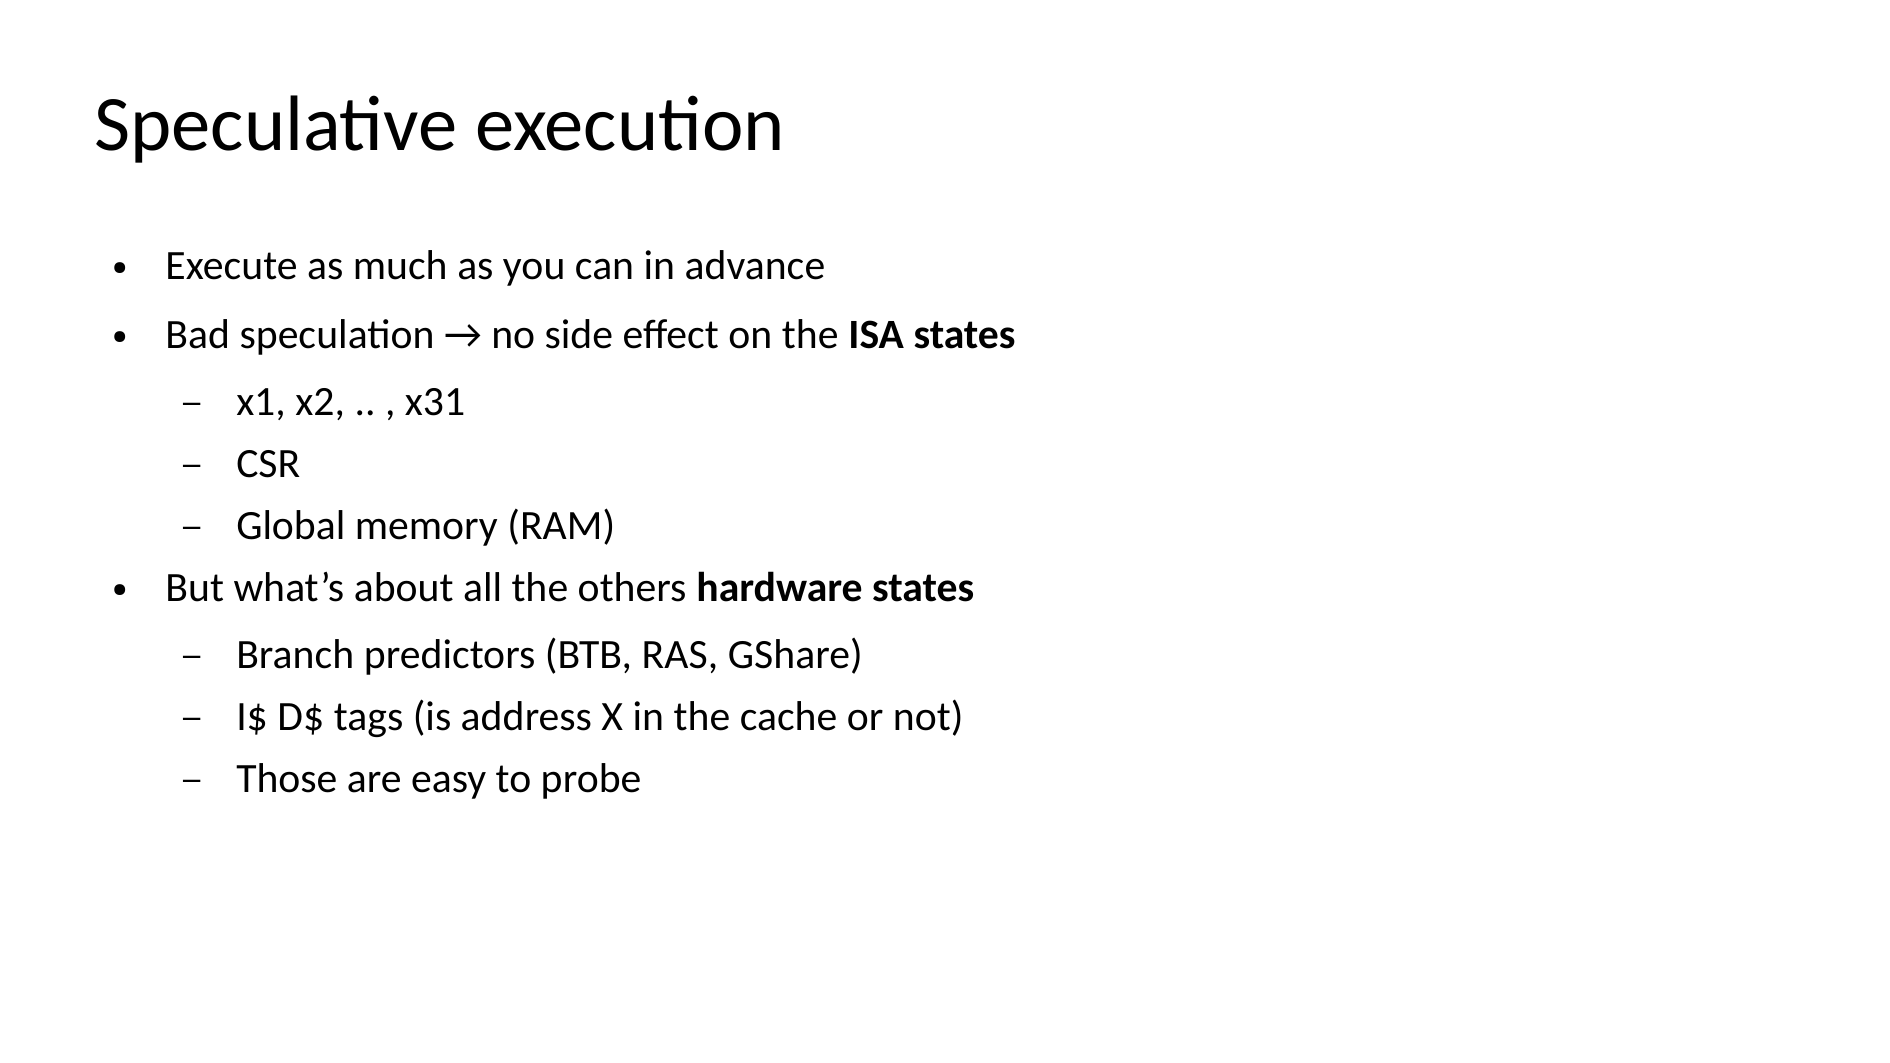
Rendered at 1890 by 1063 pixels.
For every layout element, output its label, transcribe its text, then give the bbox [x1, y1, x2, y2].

list Execute as much as you can in advance Bad speculation → no side effect on the ISA states x1, x2, .. , x31 CSR Global memory (RAM) But what’s about all the others hardware states Branch predictors (BTB, RAS, GShare) I$ D$ tags (is address X in the cache or not) Those are easy to probe [94, 248, 1890, 957]
title Speculative execution [94, 42, 1796, 220]
